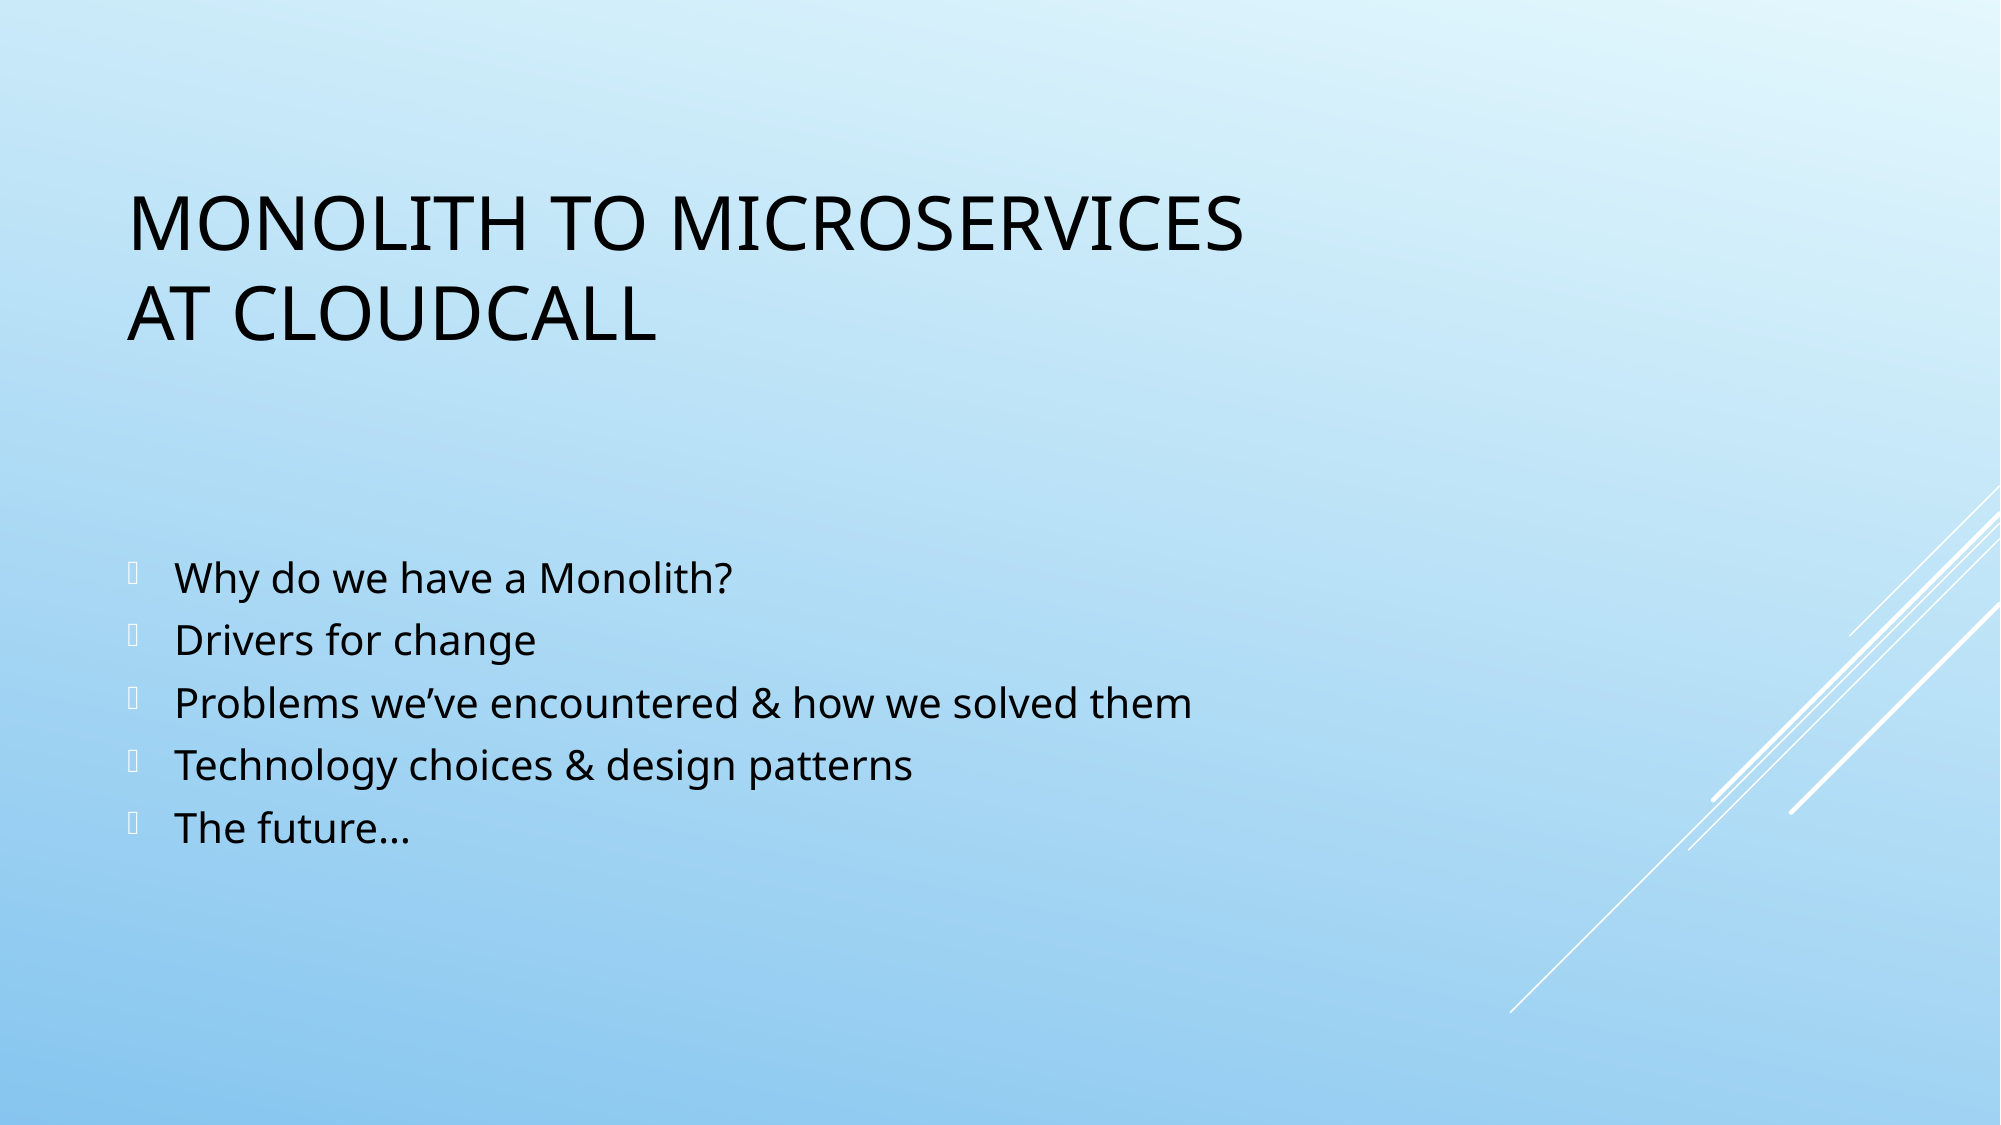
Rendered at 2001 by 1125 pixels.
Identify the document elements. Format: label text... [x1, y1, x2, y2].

list Why do we have a Monolith? Drivers for change Problems we’ve encountered & how we solved them Technology choices & design patterns The future… [112, 405, 1513, 999]
title Monolith to Microservices at CloudCall [112, 141, 1513, 389]
